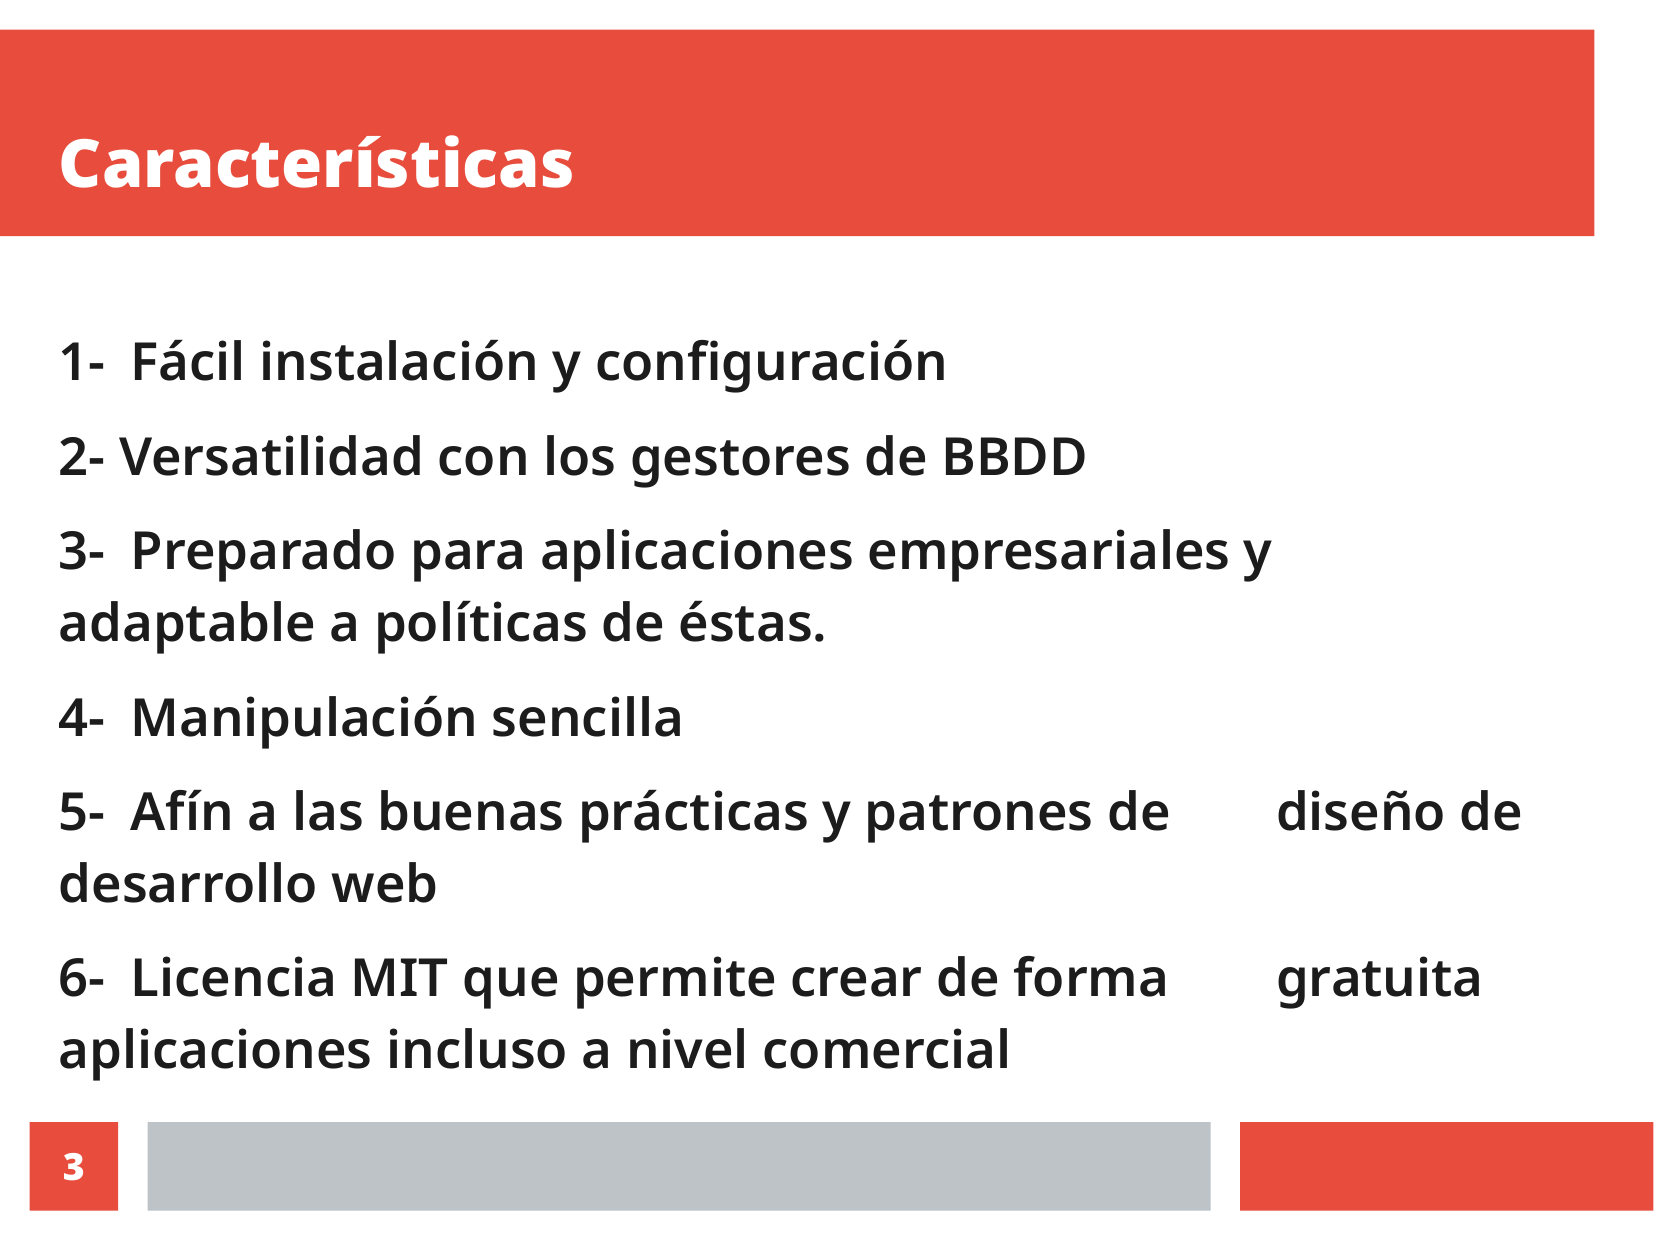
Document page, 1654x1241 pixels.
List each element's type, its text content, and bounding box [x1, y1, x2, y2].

list 1- Fácil instalación y configuración 2- Versatilidad con los gestores de BBDD 3- Preparado para aplicaciones empresariales y adaptable a políticas de éstas. 4- Manipulación sencilla 5- Afín a las buenas prácticas y patrones de diseño de desarrollo web 6- Licencia MIT que permite crear de forma gratuita aplicaciones incluso a nivel comercial [59, 324, 1565, 1093]
title Características [59, 59, 1595, 207]
